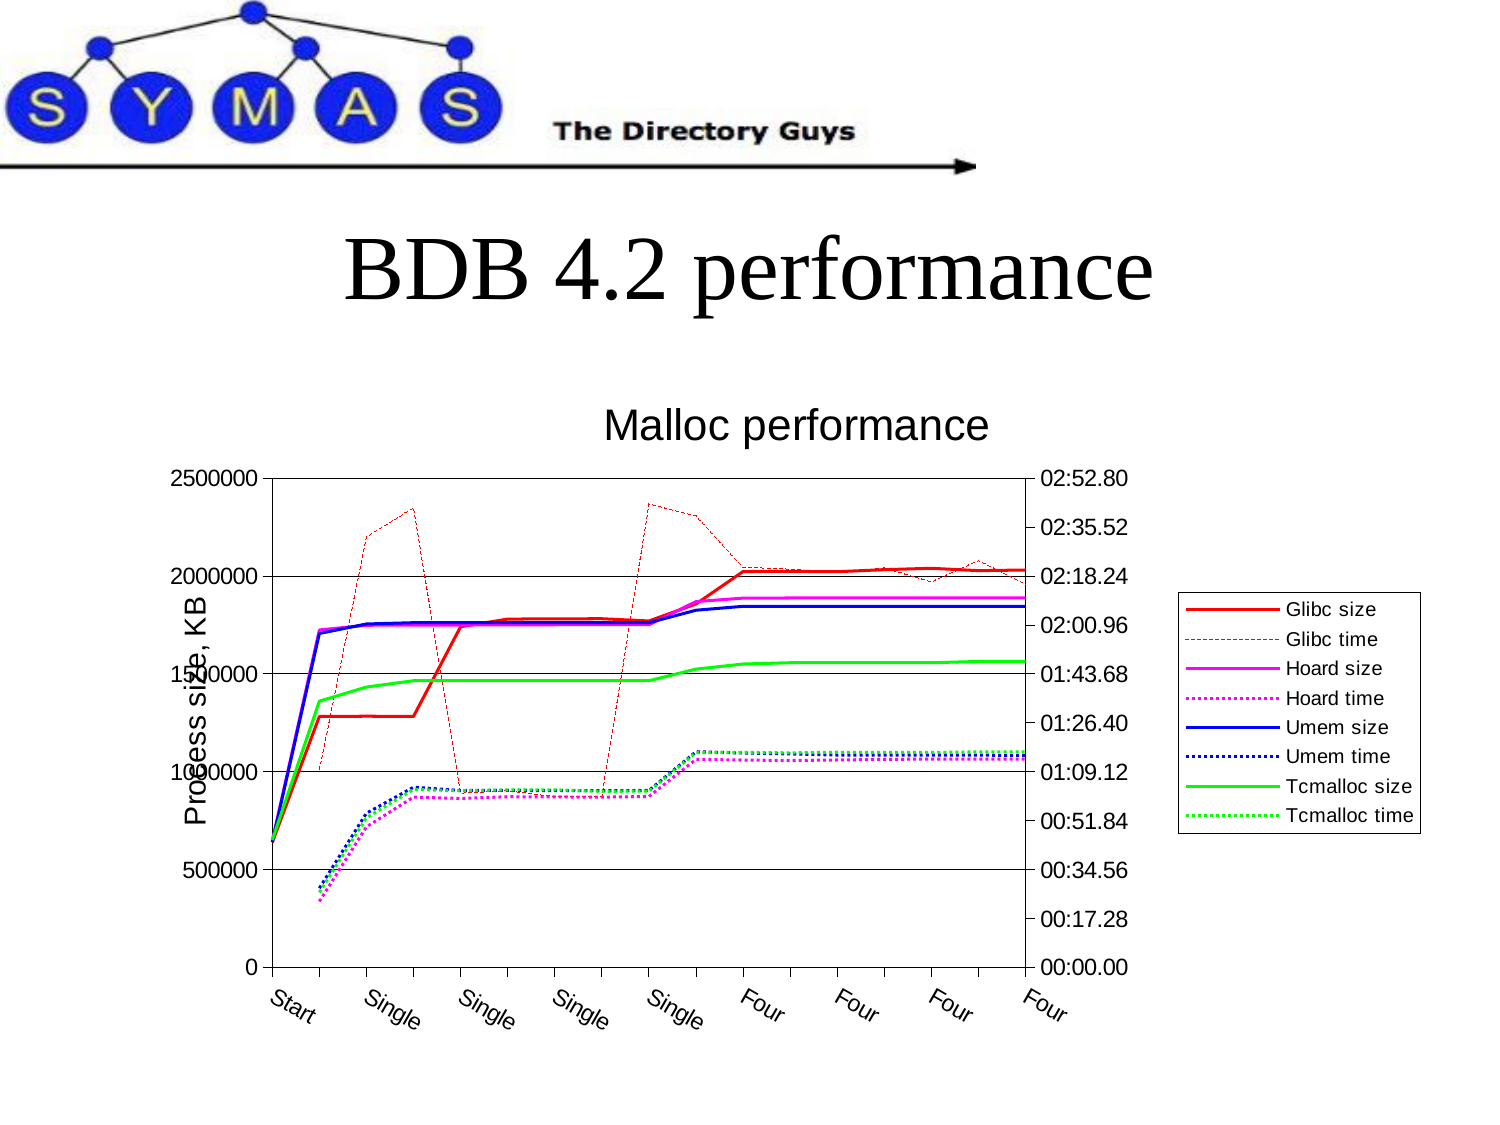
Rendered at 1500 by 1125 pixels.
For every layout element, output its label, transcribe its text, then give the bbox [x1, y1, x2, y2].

chart [144, 375, 1426, 1051]
picture [0, 0, 976, 188]
title BDB 4.2 performance [112, 187, 1388, 351]
